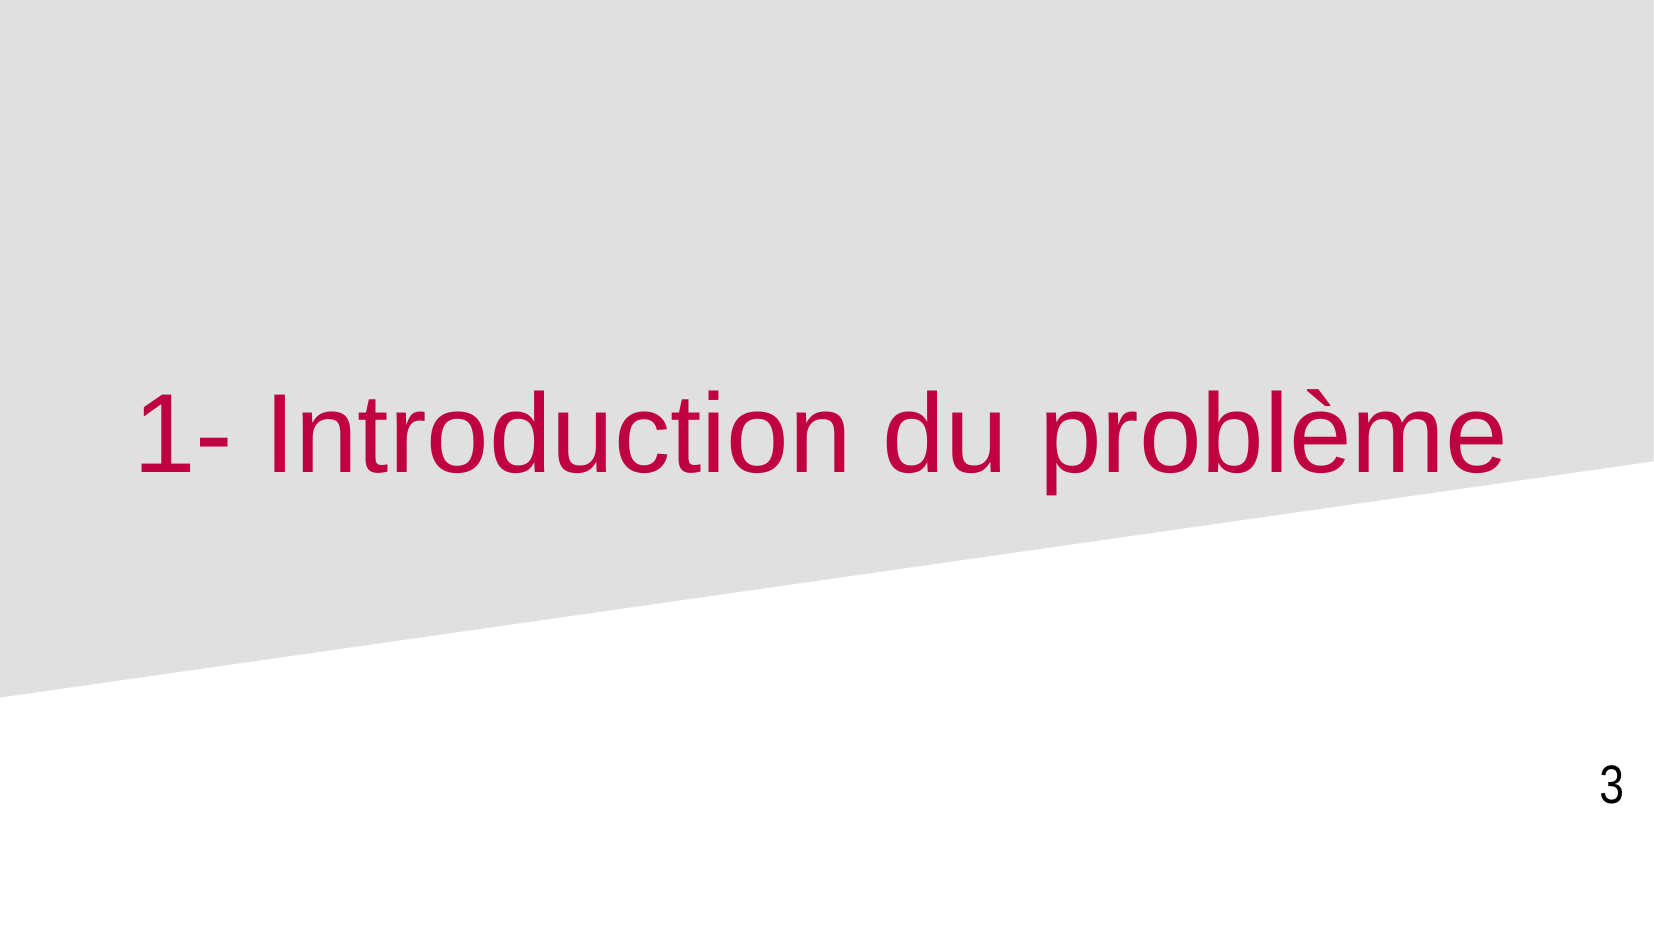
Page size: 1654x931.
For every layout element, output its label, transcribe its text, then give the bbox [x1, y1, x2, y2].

subtitle 1- Introduction du problème [82, 70, 1560, 797]
